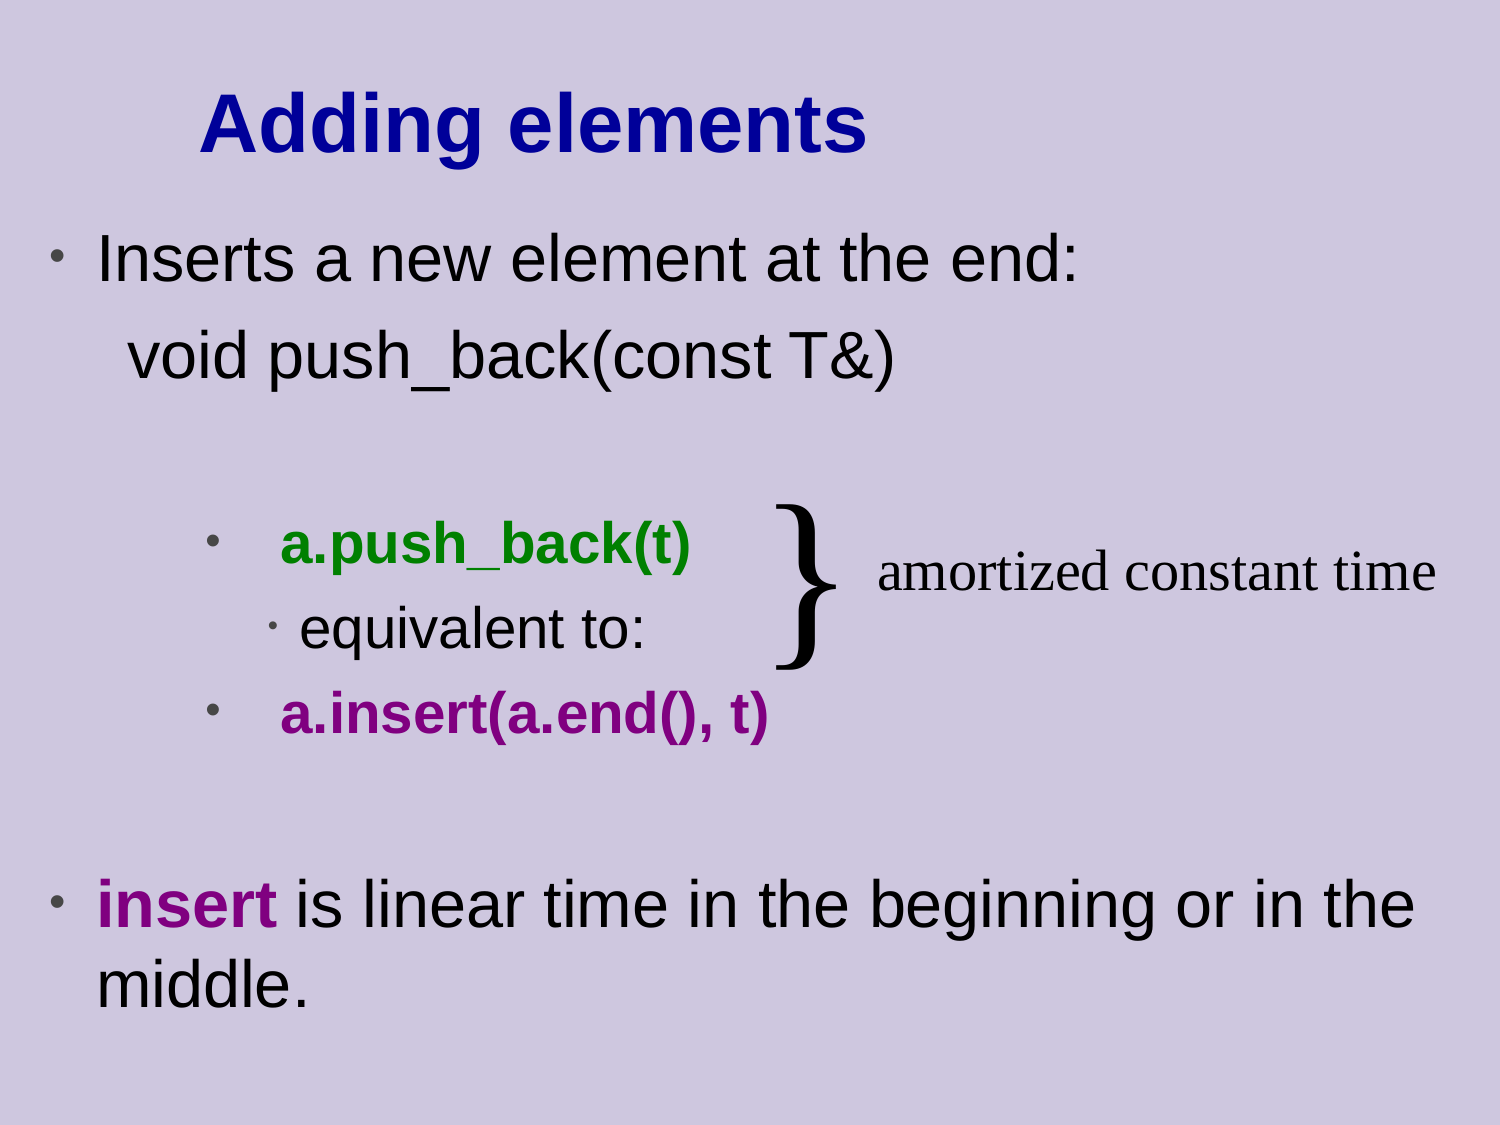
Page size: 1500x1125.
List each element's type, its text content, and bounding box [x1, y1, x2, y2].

text_box amortized constant time [862, 525, 1500, 610]
title Adding elements [198, 32, 1468, 206]
list Inserts a new element at the end: void push_back(const T&) a.push_back(t) equivalent to: a.insert(a.end(), t) insert is linear time in the beginning or in the middle. [49, 215, 1468, 1040]
text_box } [712, 436, 869, 692]
